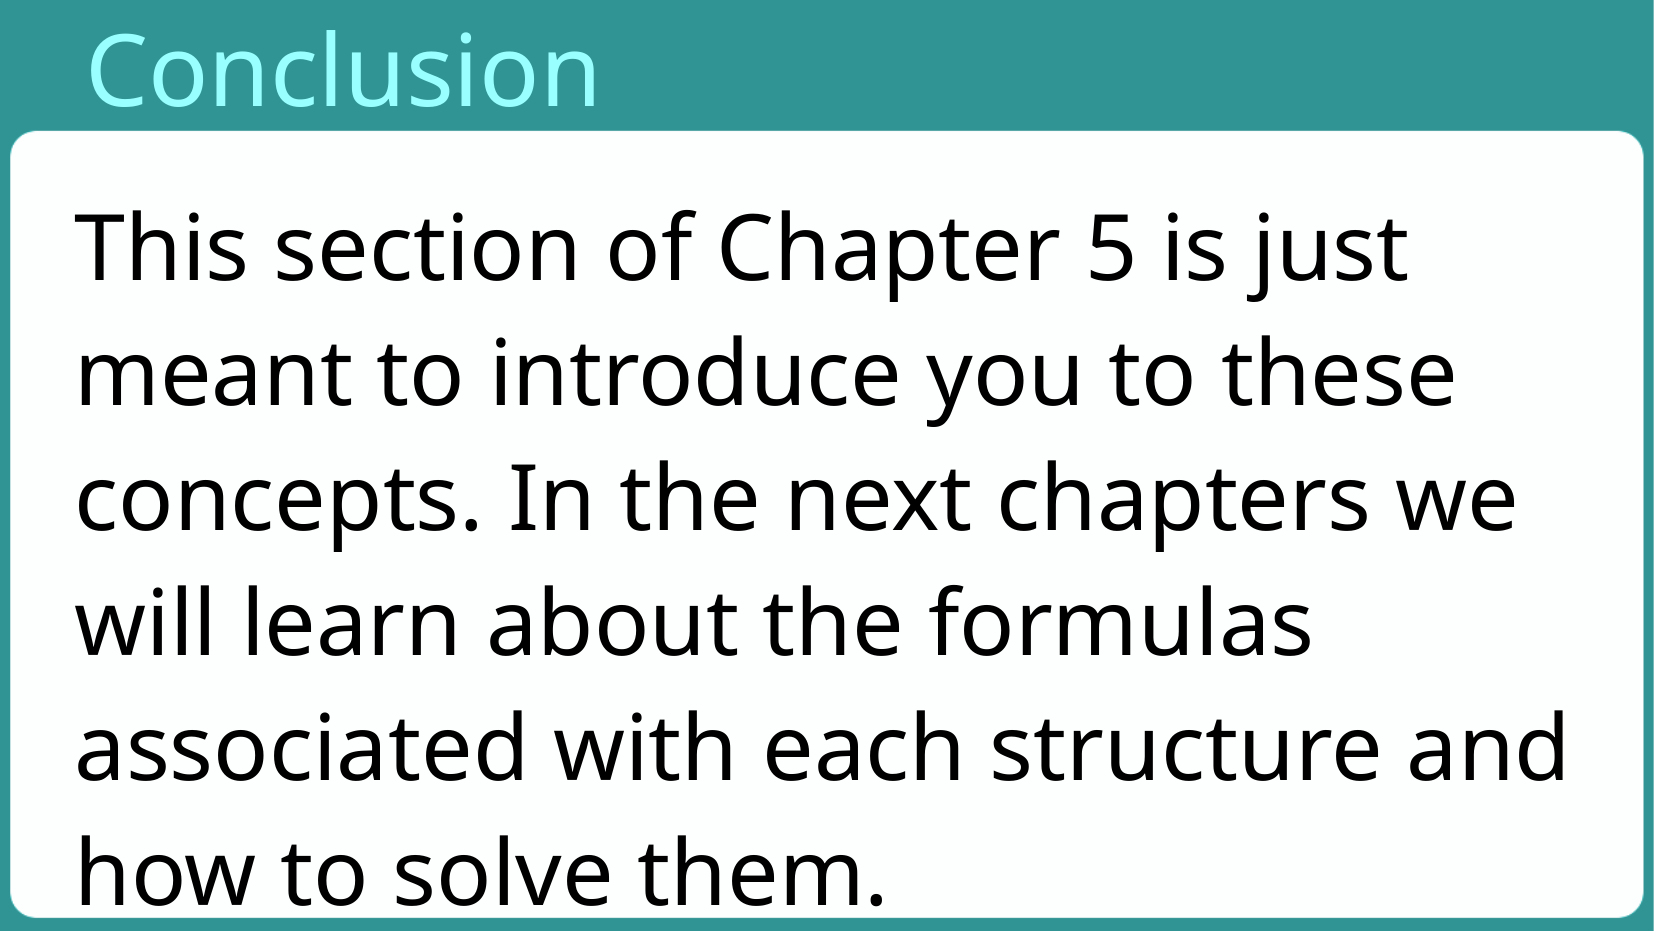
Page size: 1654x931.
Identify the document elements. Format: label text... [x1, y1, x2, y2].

title Conclusion [85, 8, 1574, 126]
text_box This section of Chapter 5 is just meant to introduce you to these concepts. In the next chapters we will learn about the formulas associated with each structure and how to solve them. [74, 182, 1587, 879]
picture [0, 0, 1654, 931]
